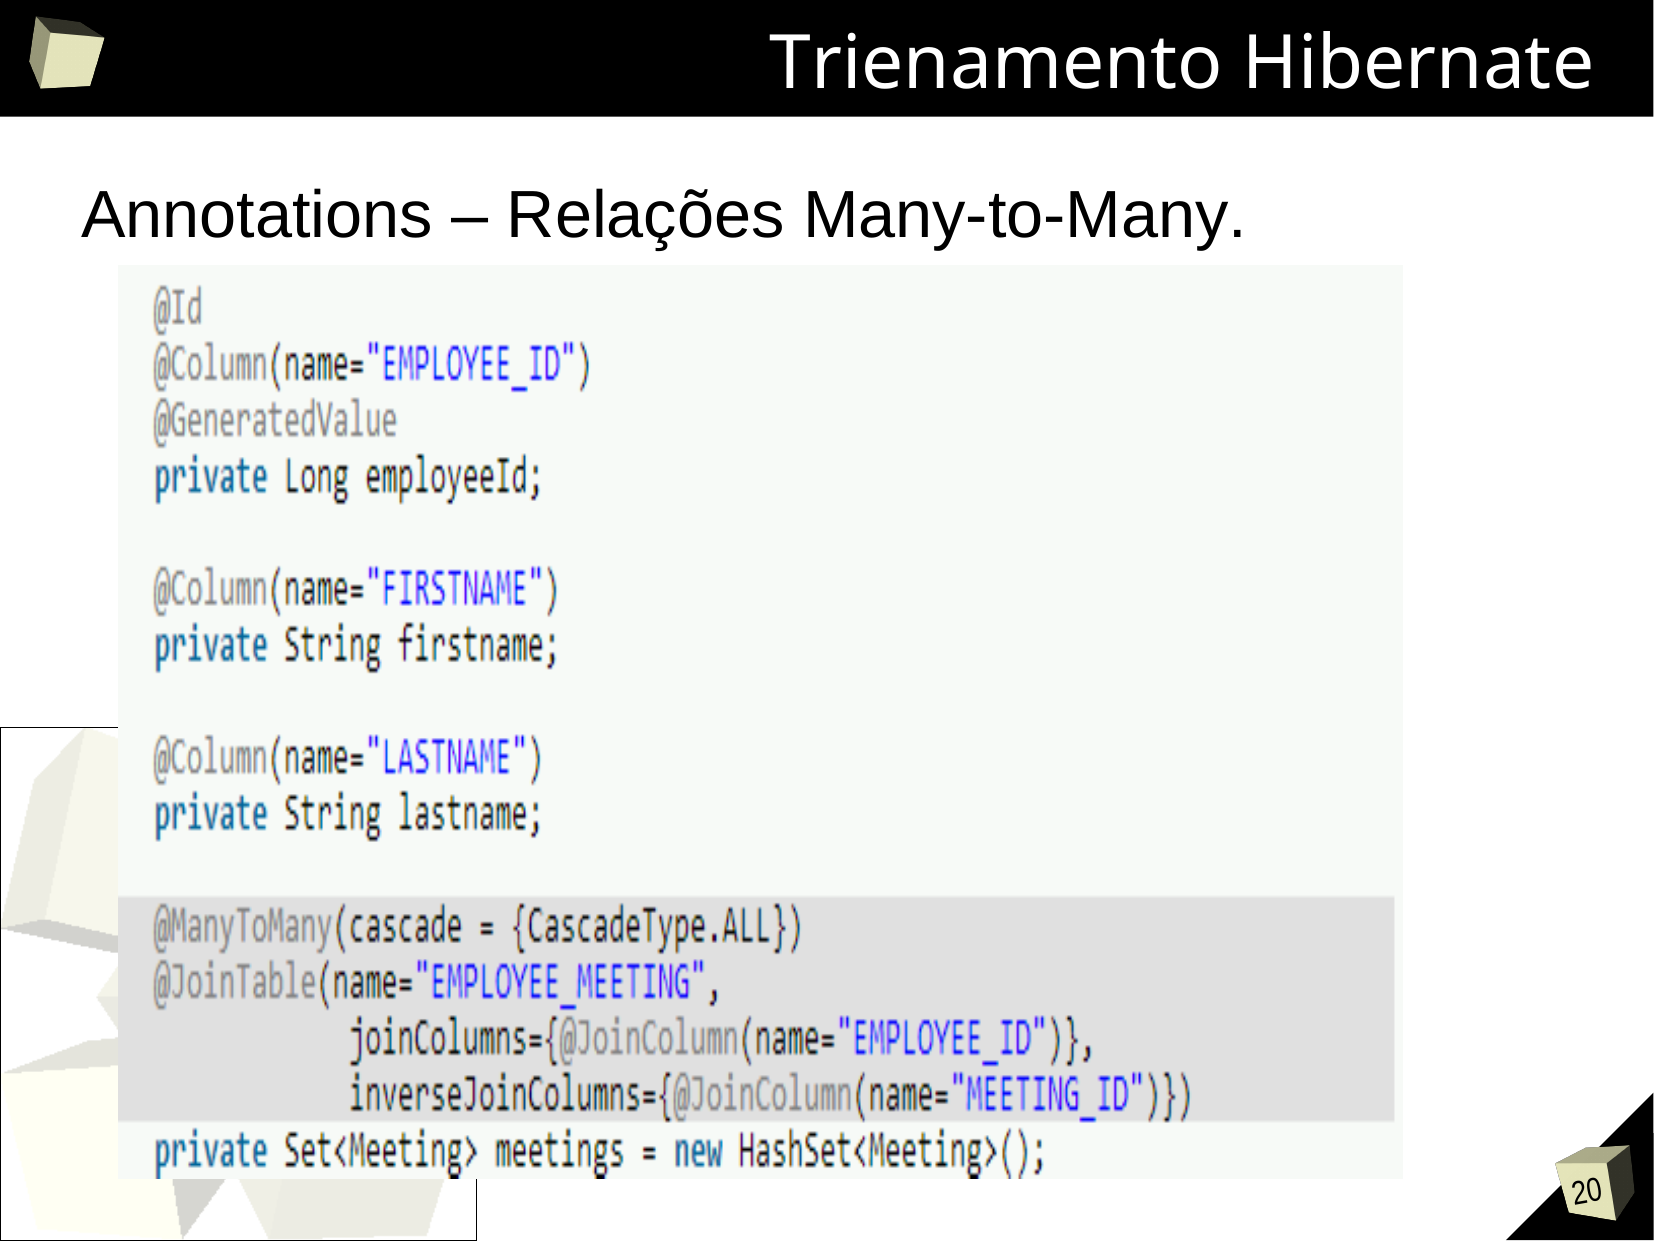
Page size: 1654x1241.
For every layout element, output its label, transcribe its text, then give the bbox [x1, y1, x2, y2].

title Trienamento Hibernate [118, 0, 1595, 119]
picture [118, 265, 1403, 1179]
picture [1, 728, 476, 1240]
list Annotations – Relações Many-to-Many. [44, 177, 1611, 1214]
